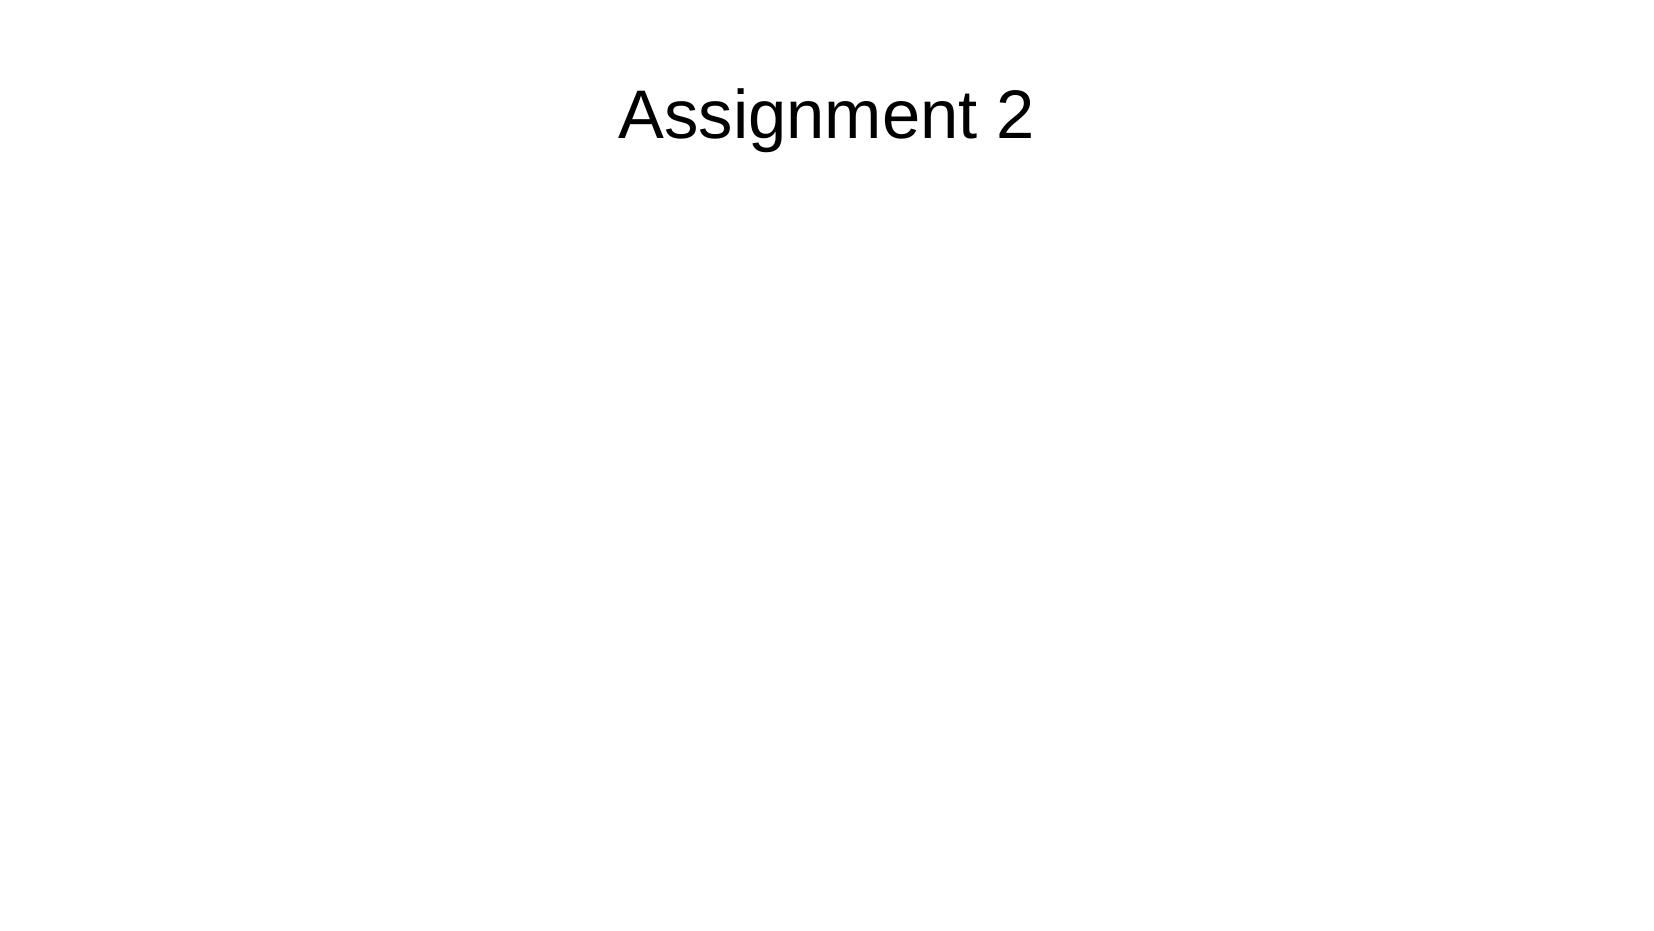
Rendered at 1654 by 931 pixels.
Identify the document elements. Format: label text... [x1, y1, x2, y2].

title Assignment 2 [82, 37, 1571, 193]
